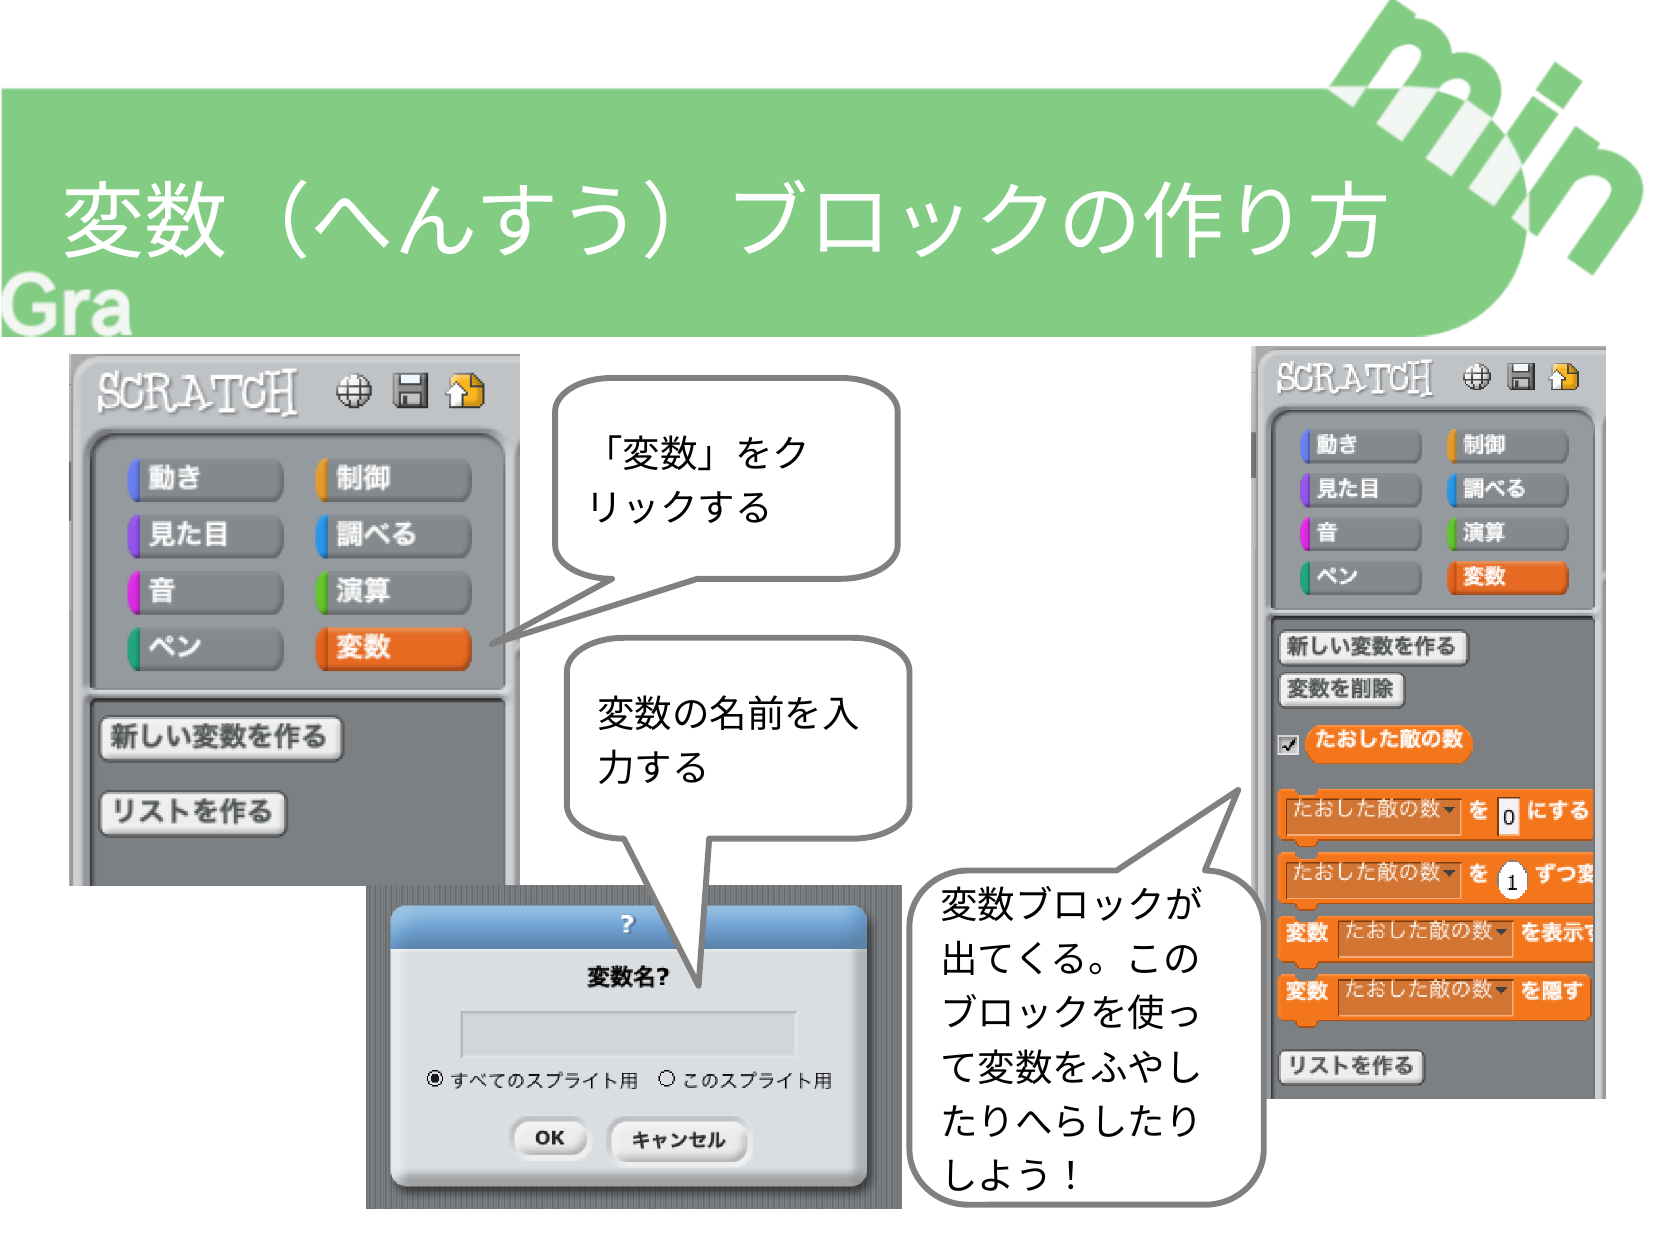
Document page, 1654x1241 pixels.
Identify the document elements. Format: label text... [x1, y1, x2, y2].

title 変数（へんすう）ブロックの作り方 [11, 99, 1441, 332]
text_box 変数ブロックが出てくる。このブロックを使って変数をふやしたりへらしたりしよう！ [909, 789, 1264, 1205]
picture [1, 0, 1654, 337]
picture [69, 354, 902, 1209]
text_box 「変数」をクリックする [491, 377, 898, 645]
picture [1251, 346, 1606, 1099]
text_box 変数の名前を入力する [566, 637, 910, 986]
